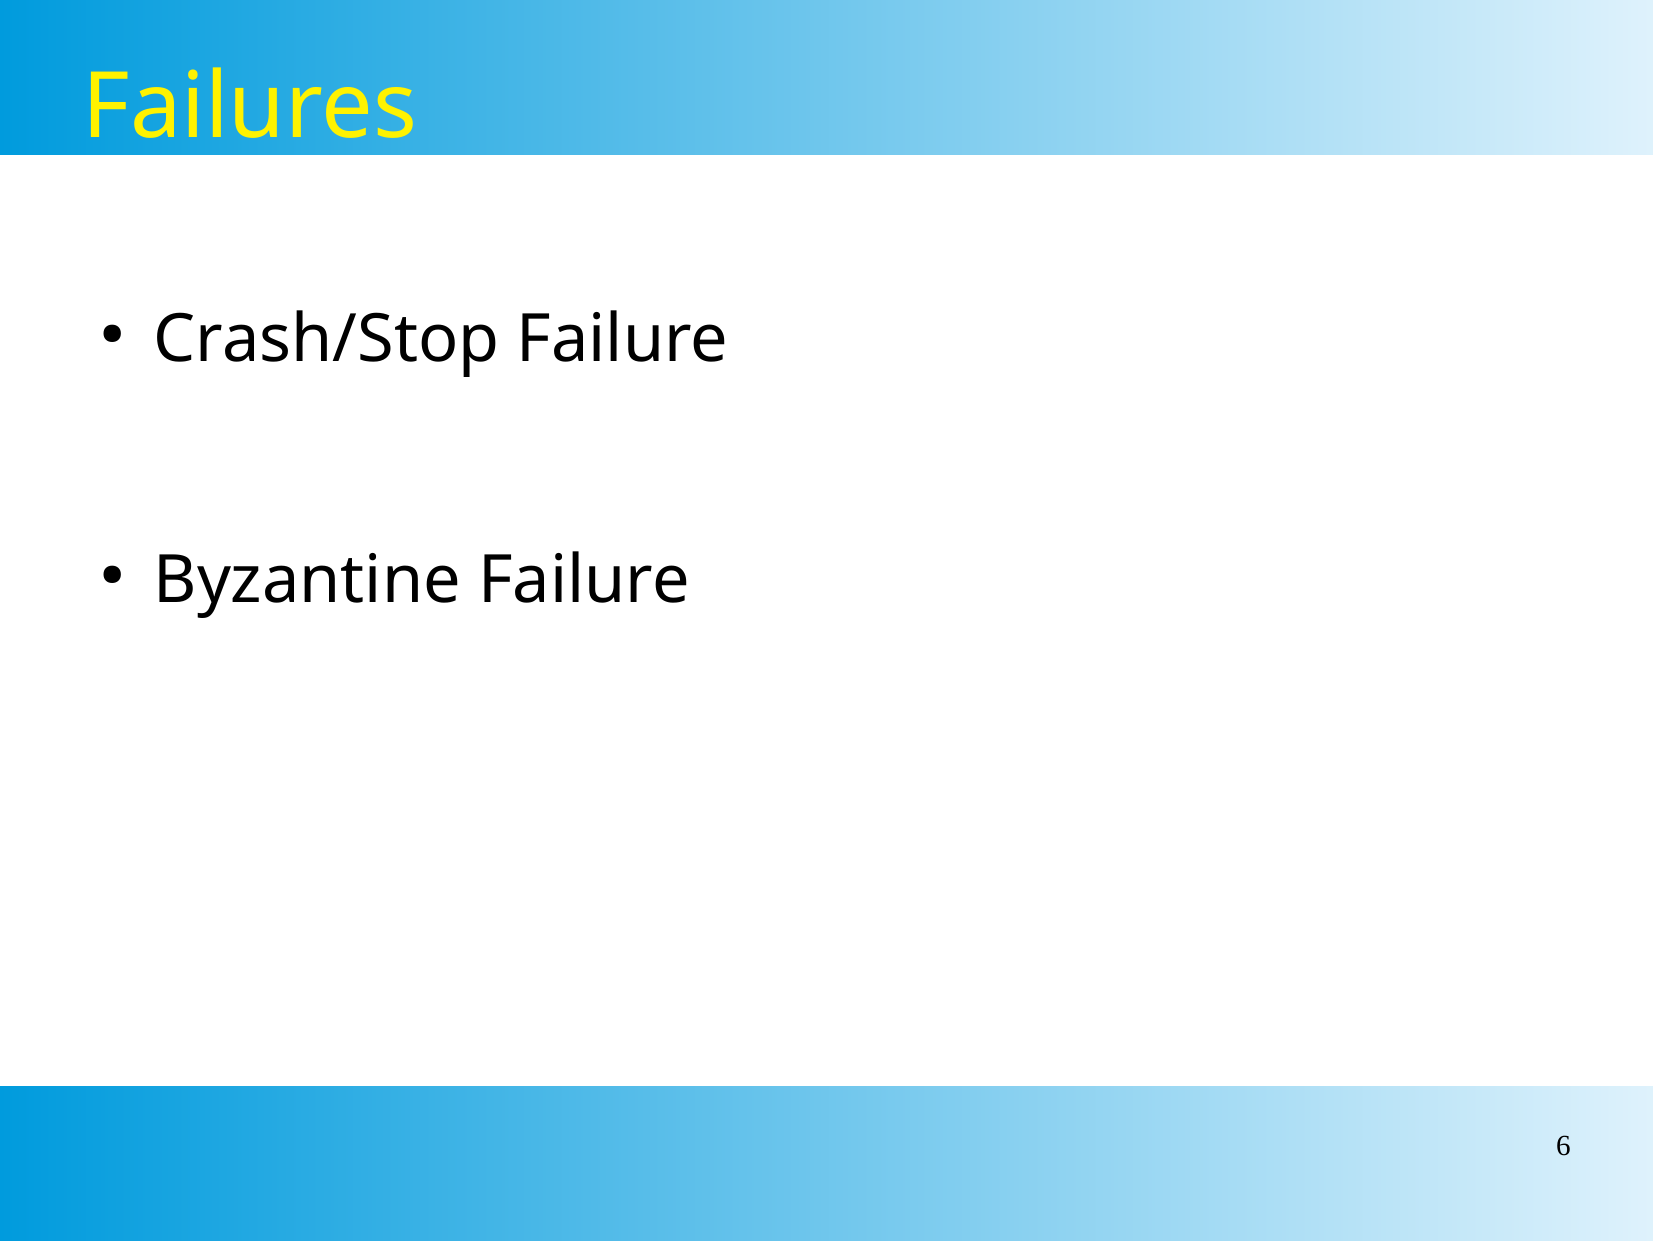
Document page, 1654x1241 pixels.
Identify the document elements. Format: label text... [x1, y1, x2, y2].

title Failures [82, 49, 1571, 155]
list Crash/Stop Failure Byzantine Failure [82, 290, 1571, 1010]
